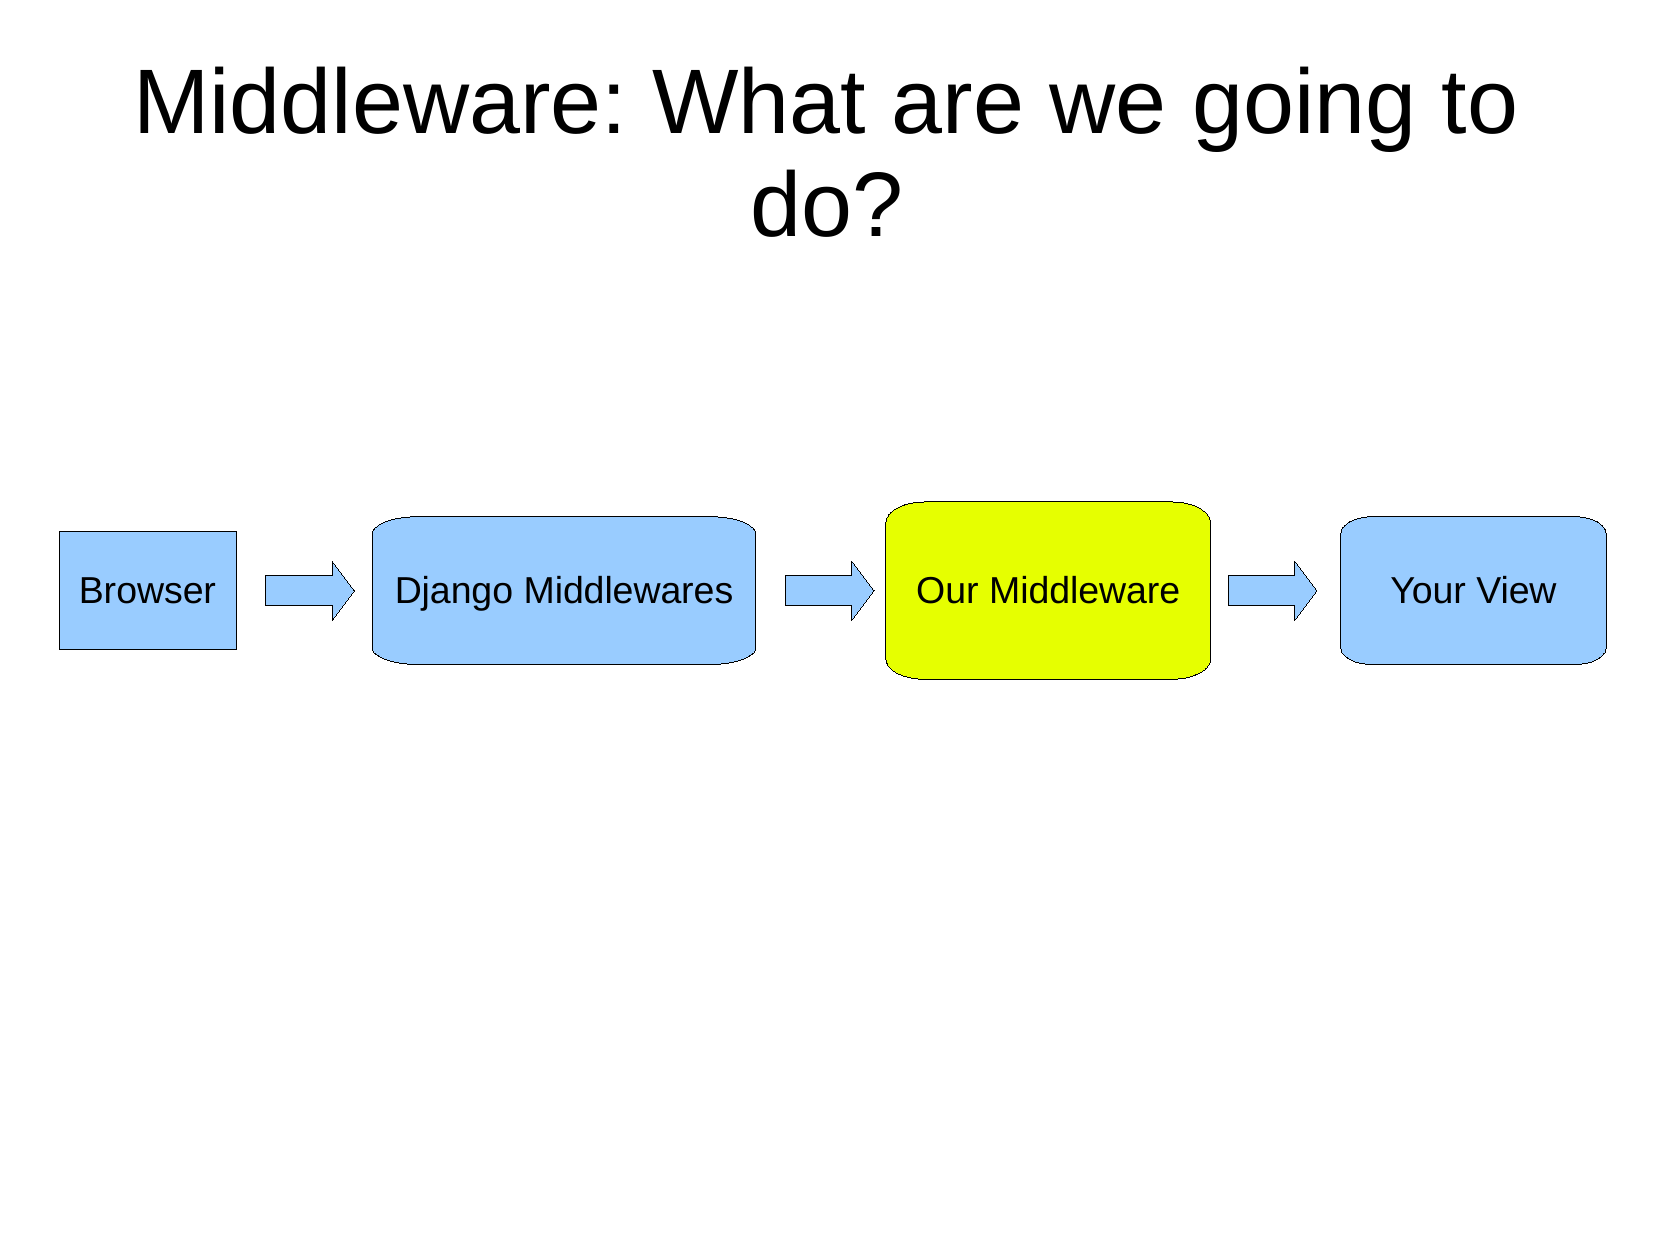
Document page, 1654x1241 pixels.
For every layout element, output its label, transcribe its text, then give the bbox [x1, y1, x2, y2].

text_box Our Middleware [885, 501, 1211, 680]
text_box [785, 561, 875, 621]
text_box Your View [1340, 516, 1607, 665]
text_box Django Middlewares [372, 516, 756, 665]
text_box [1228, 561, 1317, 621]
title Middleware: What are we going to do? [82, 50, 1571, 256]
text_box Browser [59, 531, 237, 650]
text_box [265, 561, 355, 621]
